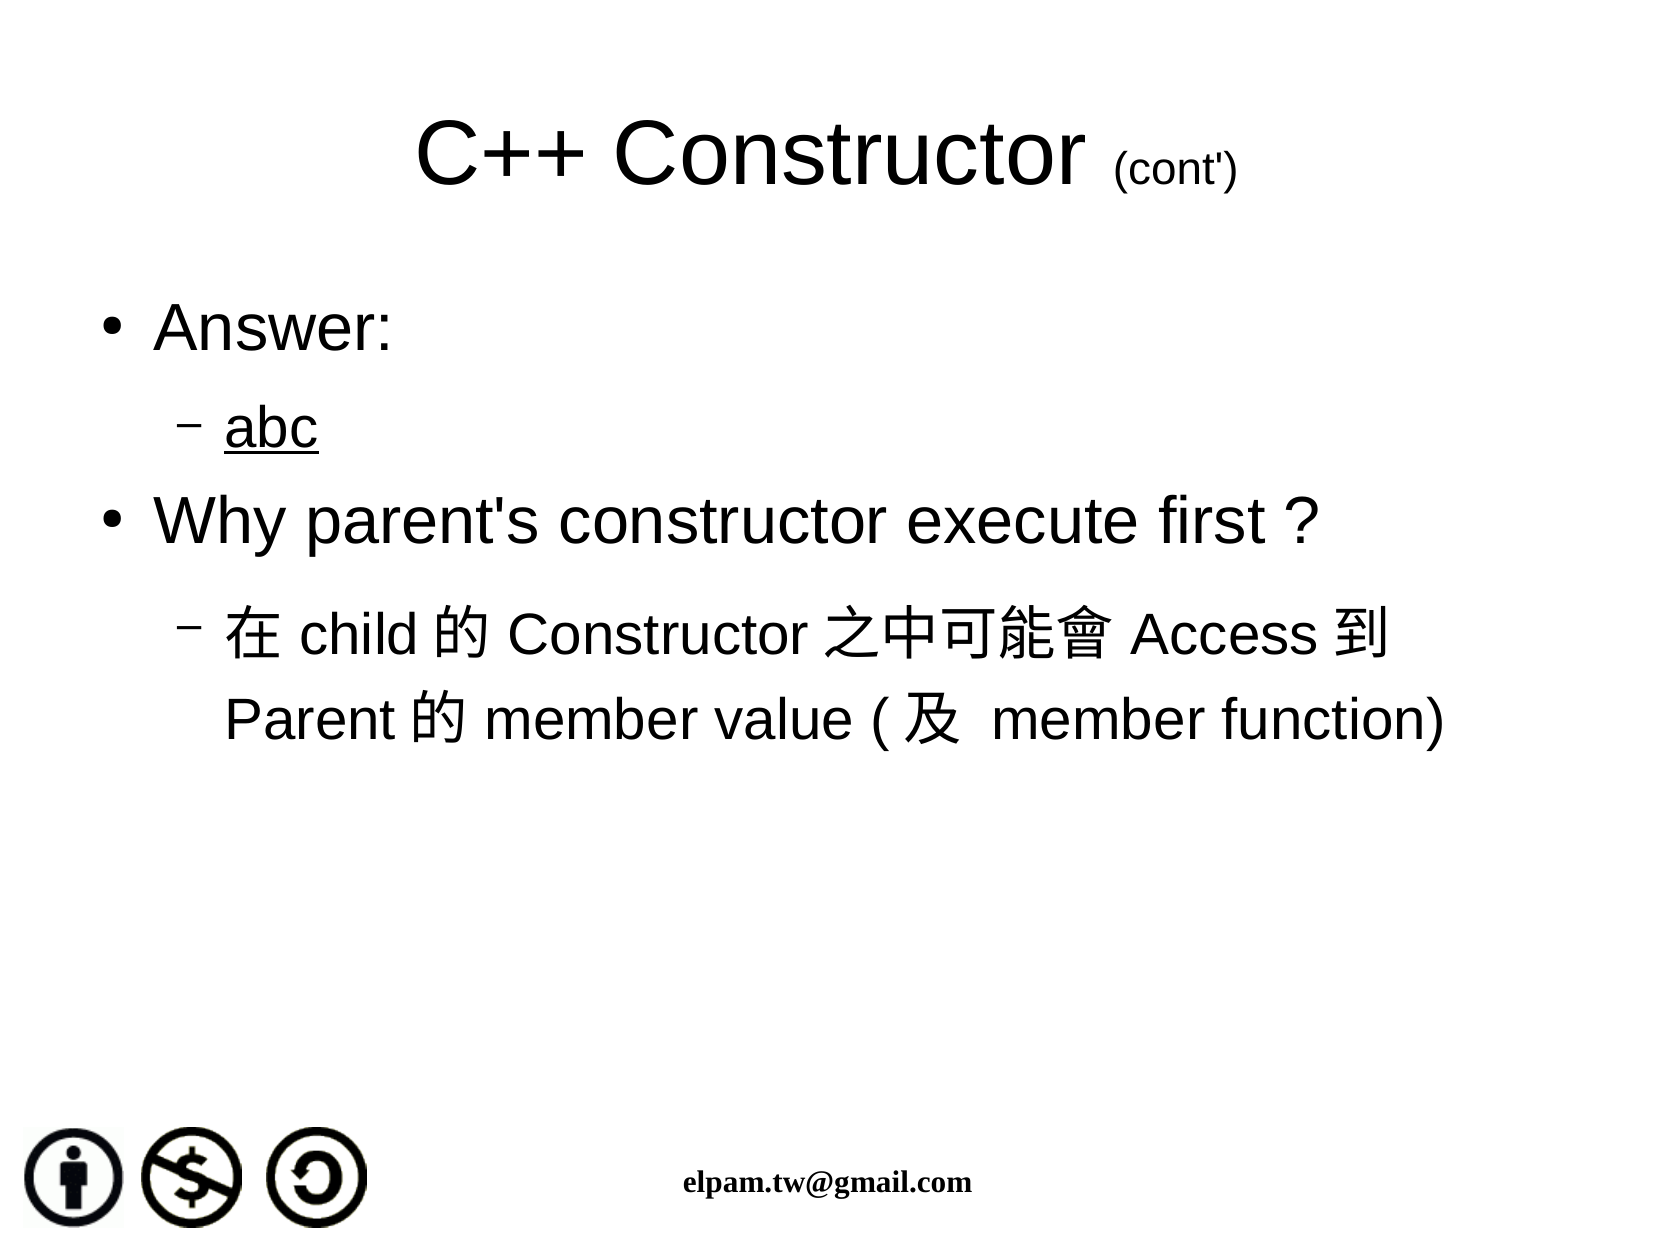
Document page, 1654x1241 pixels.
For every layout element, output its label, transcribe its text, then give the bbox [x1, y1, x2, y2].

picture [23, 1127, 124, 1228]
picture [266, 1127, 367, 1228]
list Answer: abc Why parent's constructor execute first ? 在child的Constructor之中可能會Access到Parent的member value (及 member function) [82, 290, 1571, 1094]
picture [141, 1127, 242, 1228]
title C++ Constructor (cont') [82, 56, 1571, 250]
